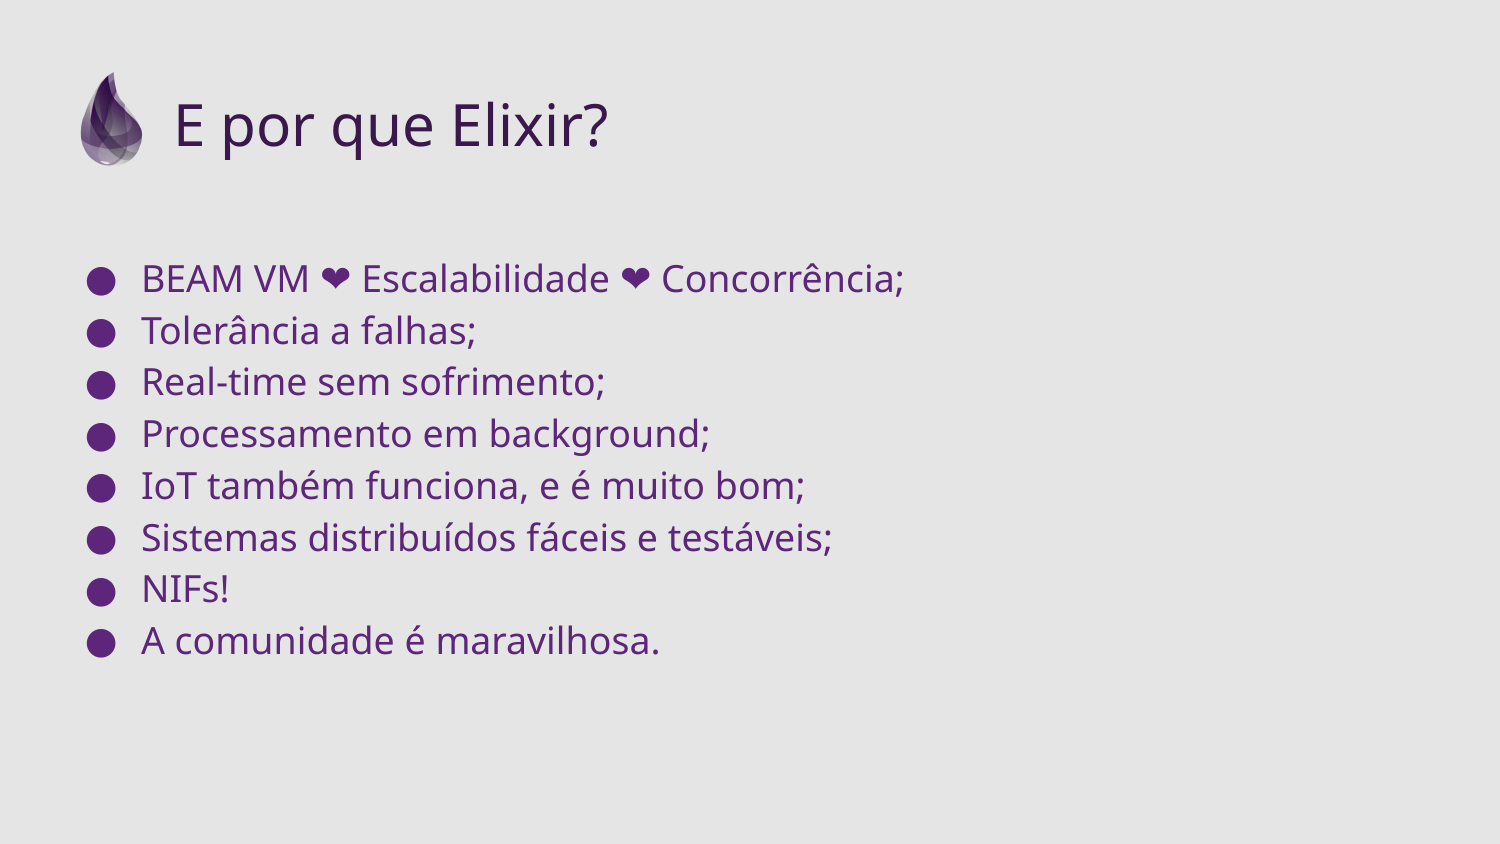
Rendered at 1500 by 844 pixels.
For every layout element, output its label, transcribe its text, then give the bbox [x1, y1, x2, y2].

picture [64, 72, 158, 167]
title E por que Elixir? [158, 72, 1449, 167]
list BEAM VM ❤️ Escalabilidade ❤️ Concorrência; Tolerância a falhas; Real-time sem sofrimento; Processamento em background; IoT também funciona, e é muito bom; Sistemas distribuídos fáceis e testáveis; NIFs! A comunidade é maravilhosa. [51, 233, 1420, 794]
